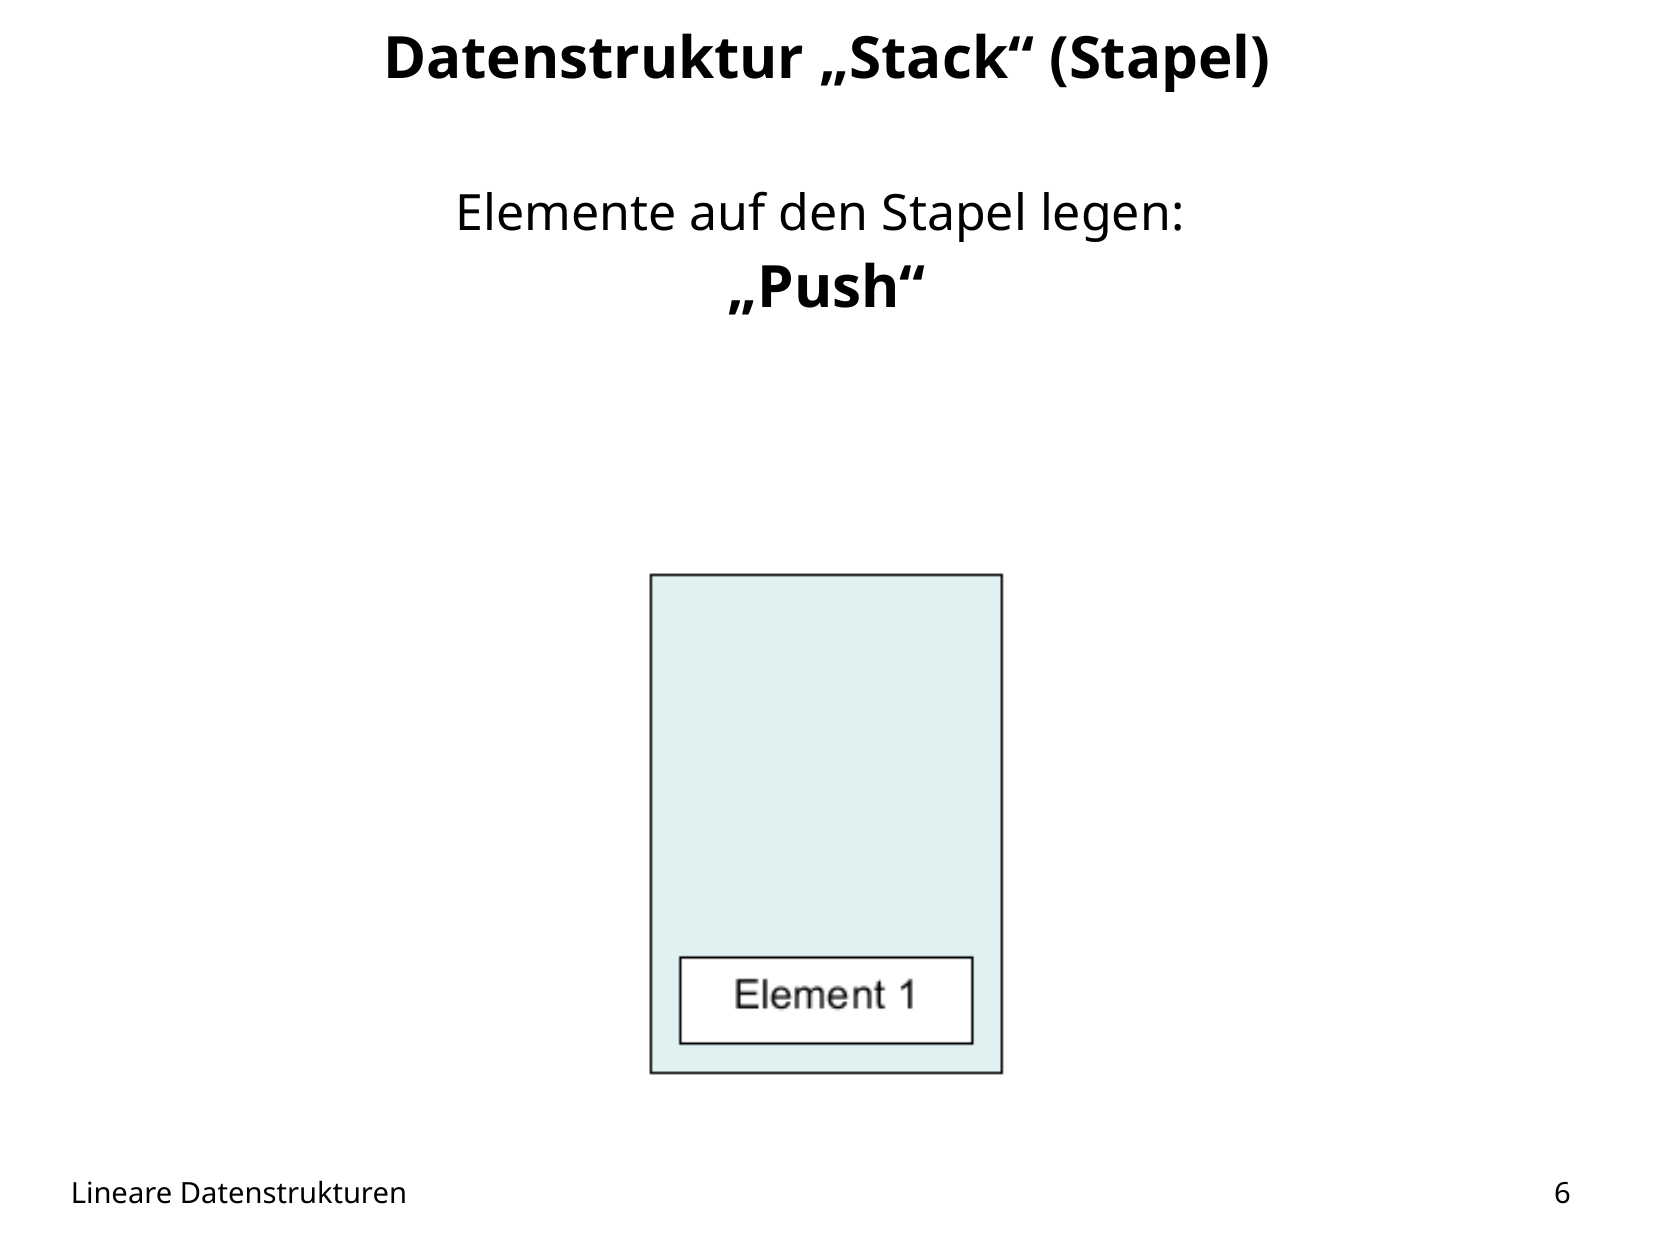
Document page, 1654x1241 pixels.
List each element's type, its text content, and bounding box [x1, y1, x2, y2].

list Elemente auf den Stapel legen: „Push“ [59, 177, 1595, 331]
picture [295, 425, 1359, 1077]
title Datenstruktur „Stack“ (Stapel) [0, 5, 1654, 107]
